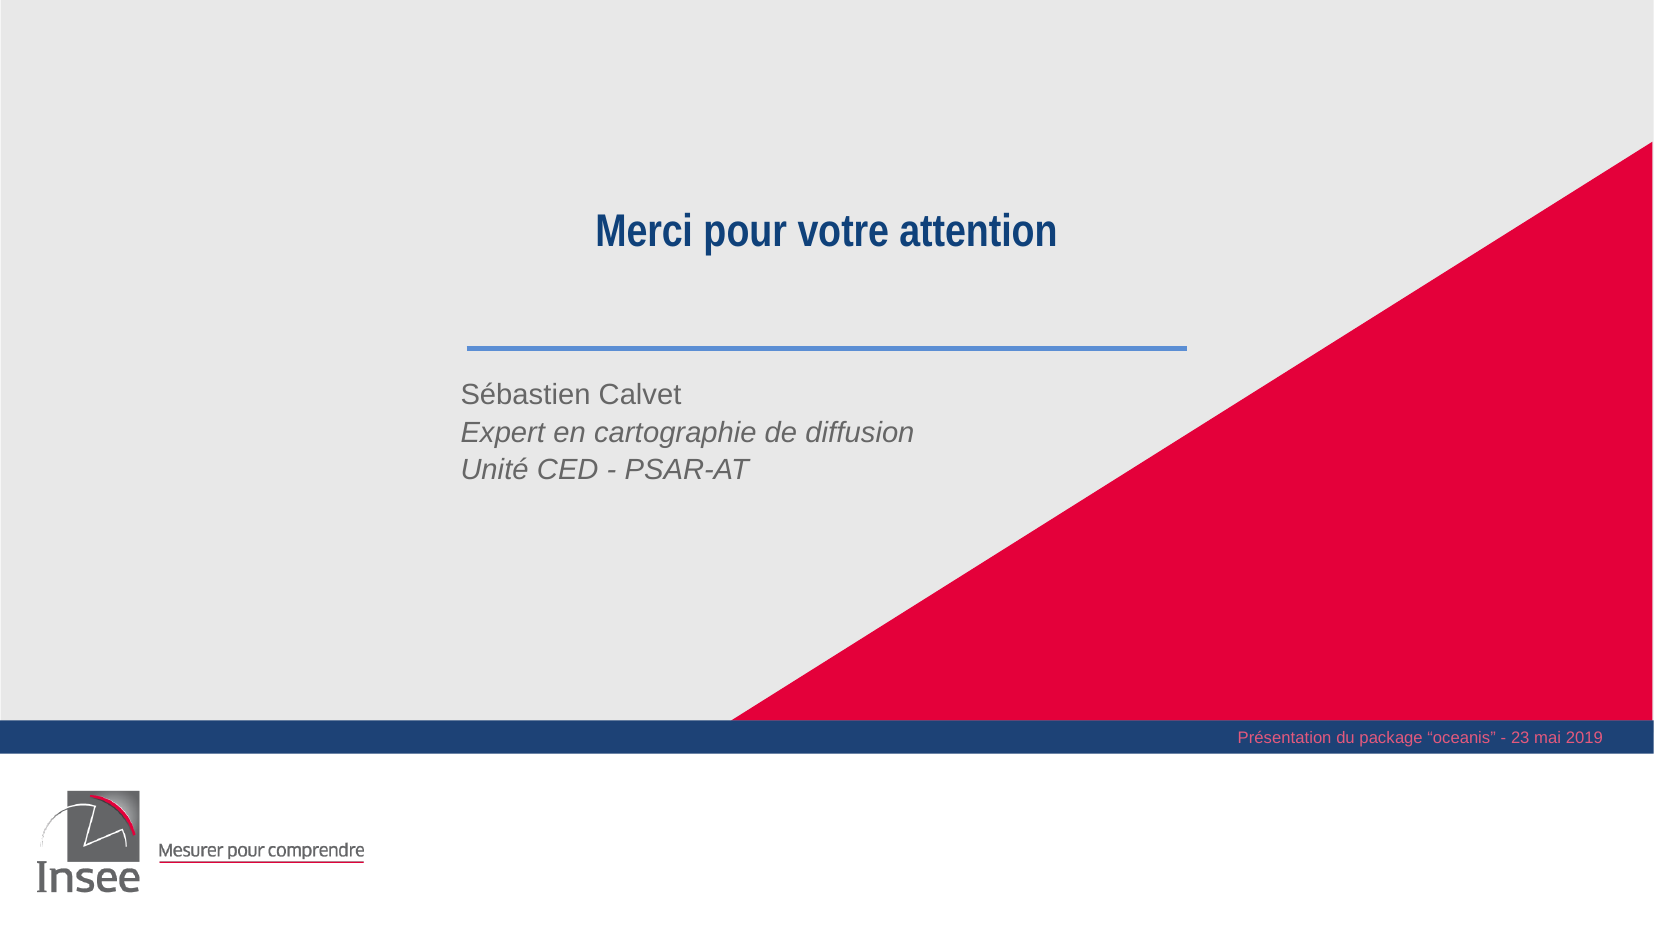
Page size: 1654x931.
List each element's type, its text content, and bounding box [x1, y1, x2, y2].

title Merci pour votre attention [460, 188, 1193, 272]
text_box Présentation du package “oceanis” - 23 mai 2019 [732, 720, 1619, 755]
list Sébastien Calvet Expert en cartographie de diffusion Unité CED - PSAR-AT [460, 372, 1193, 680]
picture [31, 755, 364, 897]
